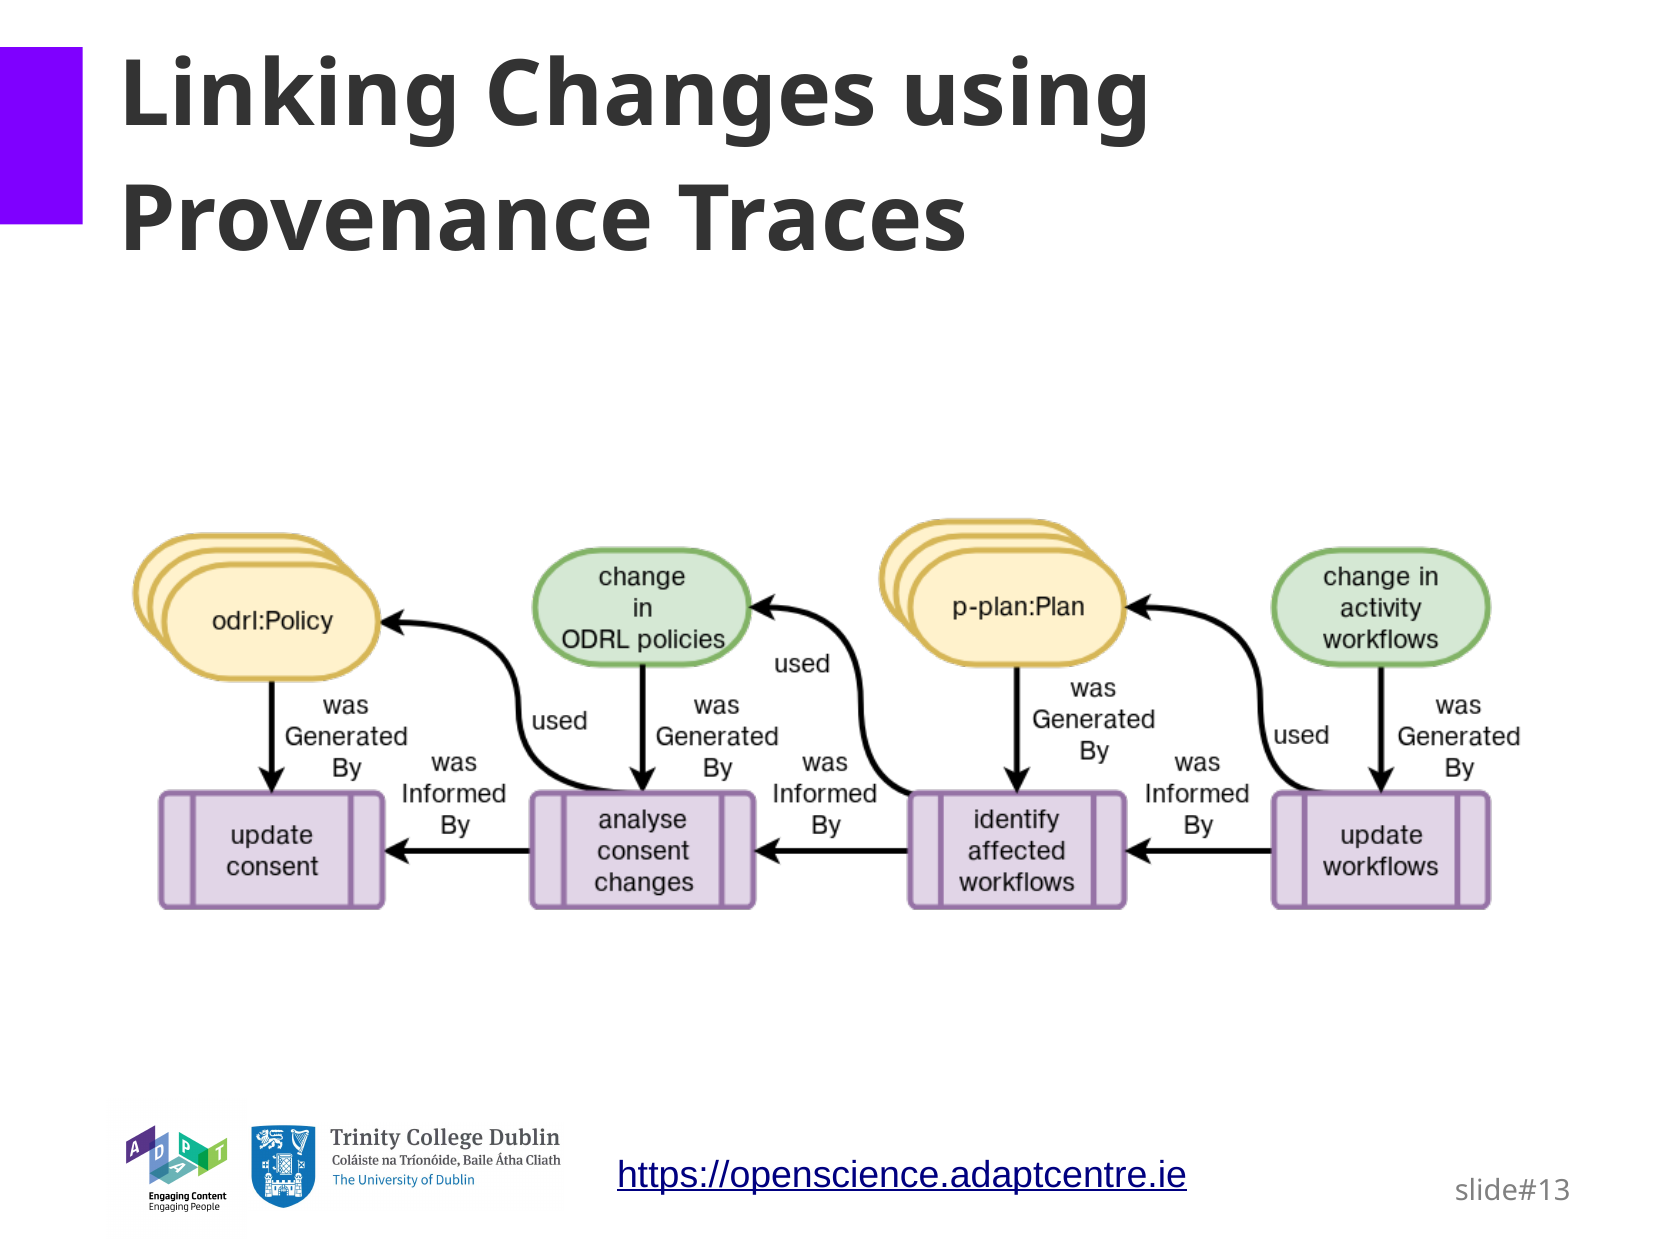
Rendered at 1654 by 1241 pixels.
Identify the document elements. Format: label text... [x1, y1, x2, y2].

picture [106, 1098, 247, 1239]
picture [118, 504, 1536, 924]
title Linking Changes using Provenance Traces [118, 45, 1571, 260]
picture [248, 1122, 564, 1211]
